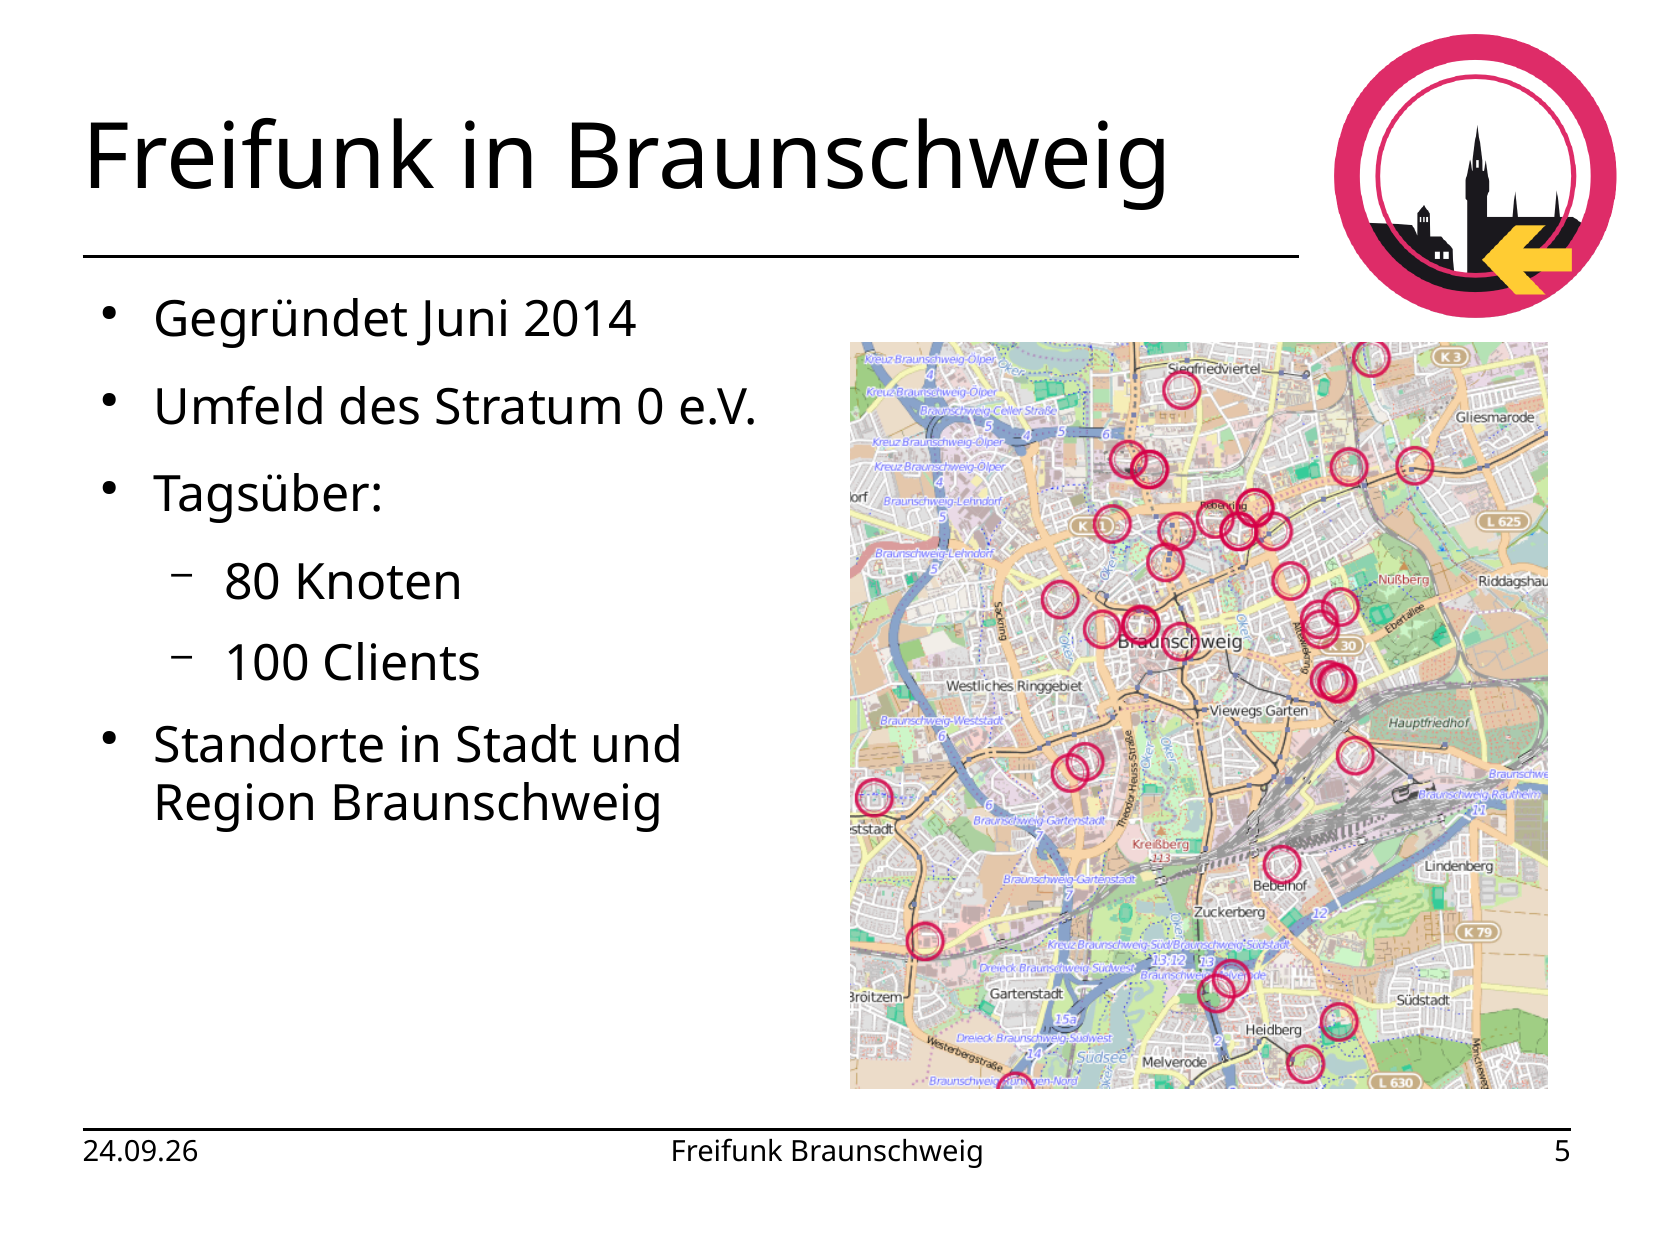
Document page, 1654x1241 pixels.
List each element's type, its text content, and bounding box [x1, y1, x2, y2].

picture [1331, 32, 1619, 319]
picture [850, 342, 1548, 1089]
title Freifunk in Braunschweig [82, 49, 1300, 257]
list Gegründet Juni 2014 Umfeld des Stratum 0 e.V. Tagsüber: 80 Knoten 100 Clients Standorte in Stadt und Region Braunschweig [82, 290, 1538, 1010]
